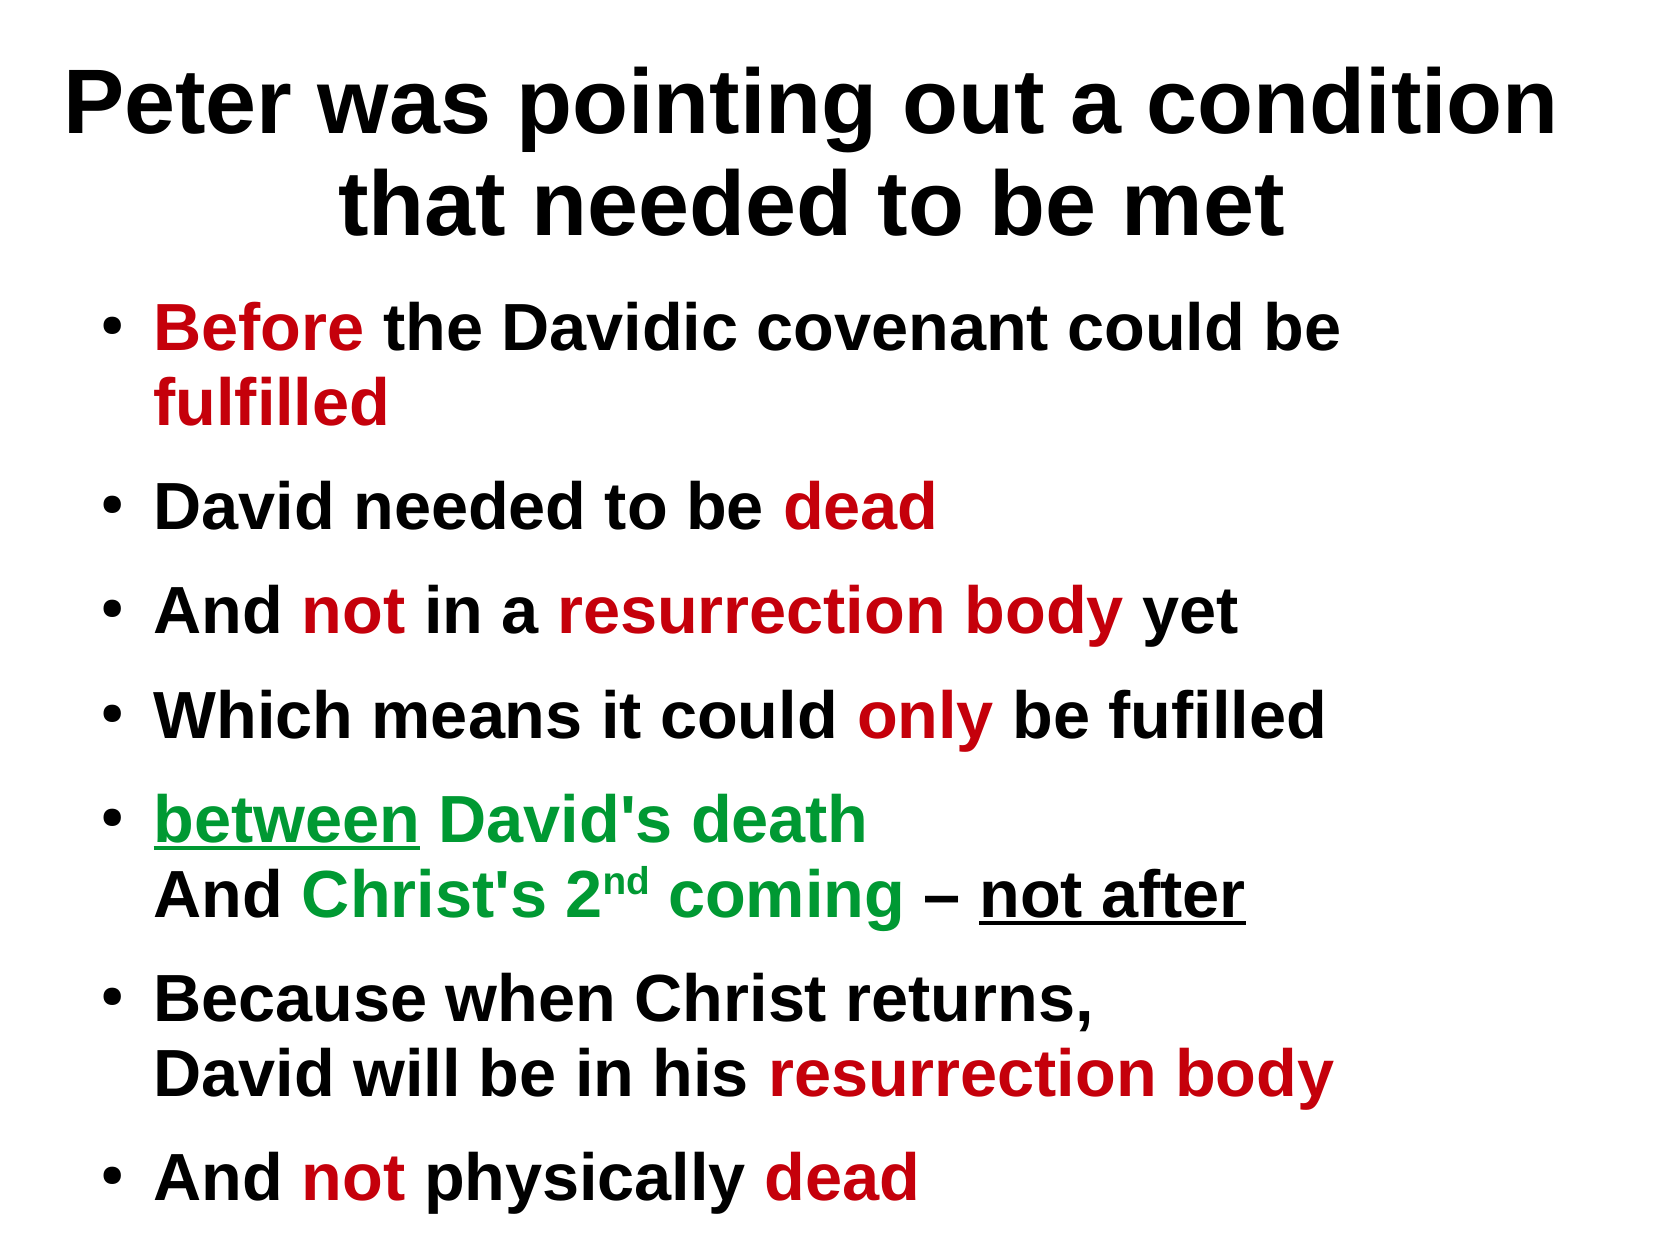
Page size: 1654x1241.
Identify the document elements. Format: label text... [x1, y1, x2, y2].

title Peter was pointing out a condition that needed to be met [29, 49, 1595, 257]
list Before the Davidic covenant could be fulfilled David needed to be dead And not in a resurrection body yet Which means it could only be fufilled between David's death And Christ's 2nd coming – not after Because when Christ returns, David will be in his resurrection body And not physically dead [82, 290, 1571, 1218]
